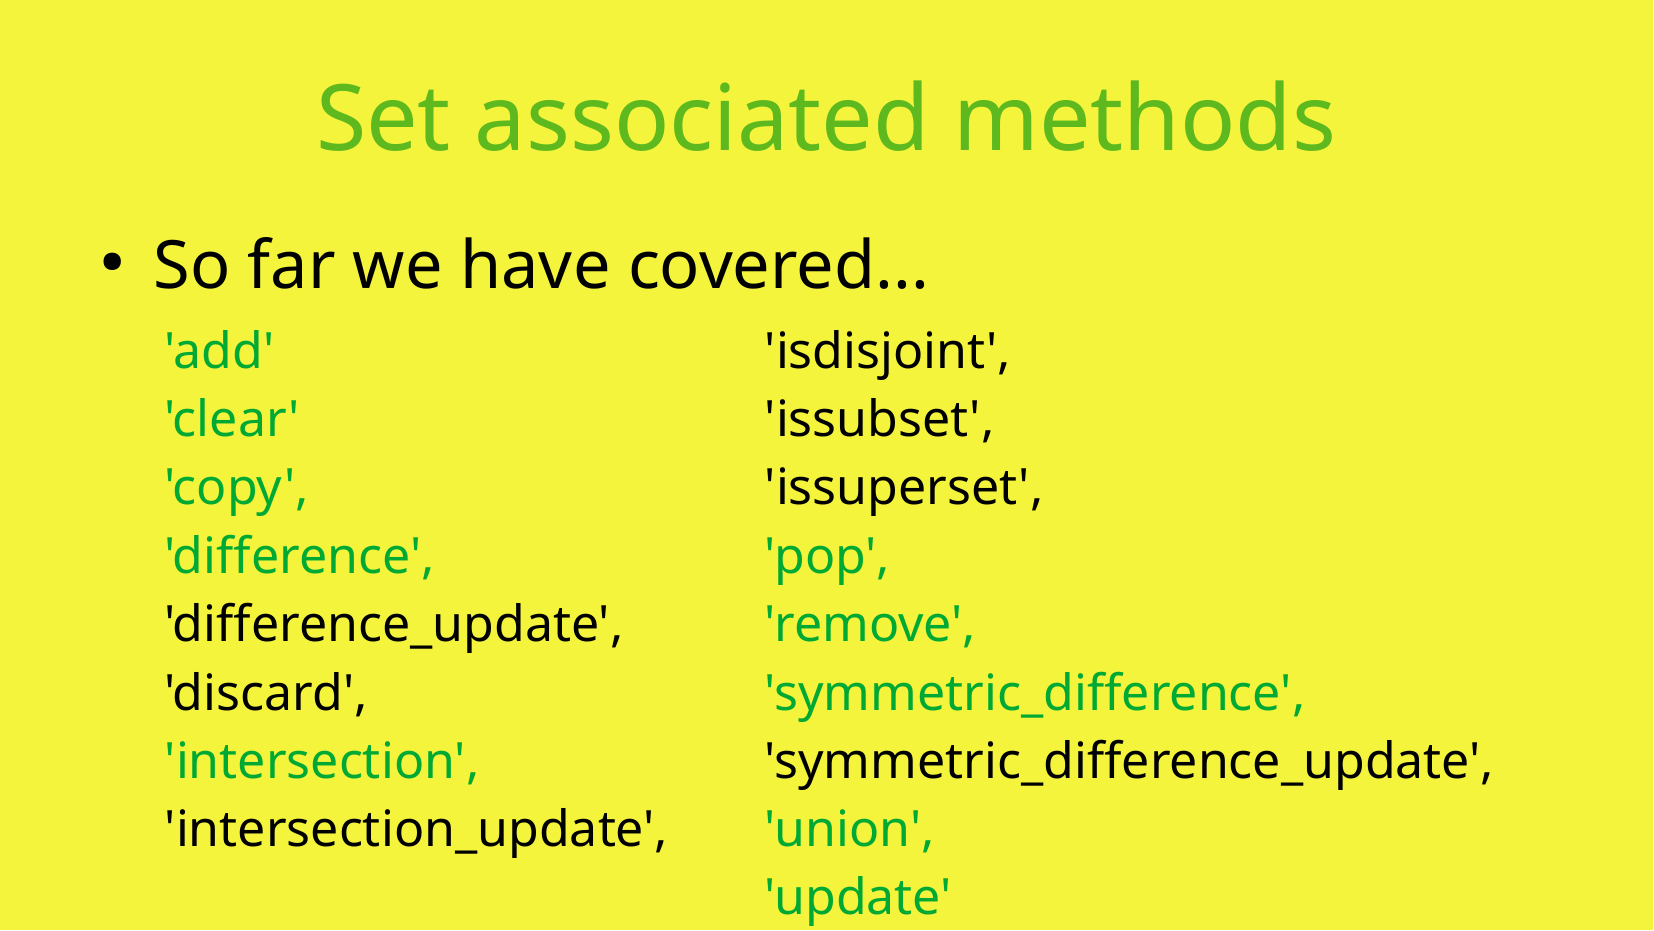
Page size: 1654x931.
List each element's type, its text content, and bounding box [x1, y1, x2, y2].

text_box 'isdisjoint', 'issubset', 'issuperset', 'pop', 'remove', 'symmetric_difference', 'symmetric_difference_update', 'union', 'update' [750, 307, 1571, 863]
title Set associated methods [82, 37, 1571, 193]
text_box 'add' 'clear' 'copy', 'difference', 'difference_update', 'discard', 'intersection', 'intersection_update', [150, 307, 750, 863]
list So far we have covered... [82, 217, 1571, 758]
